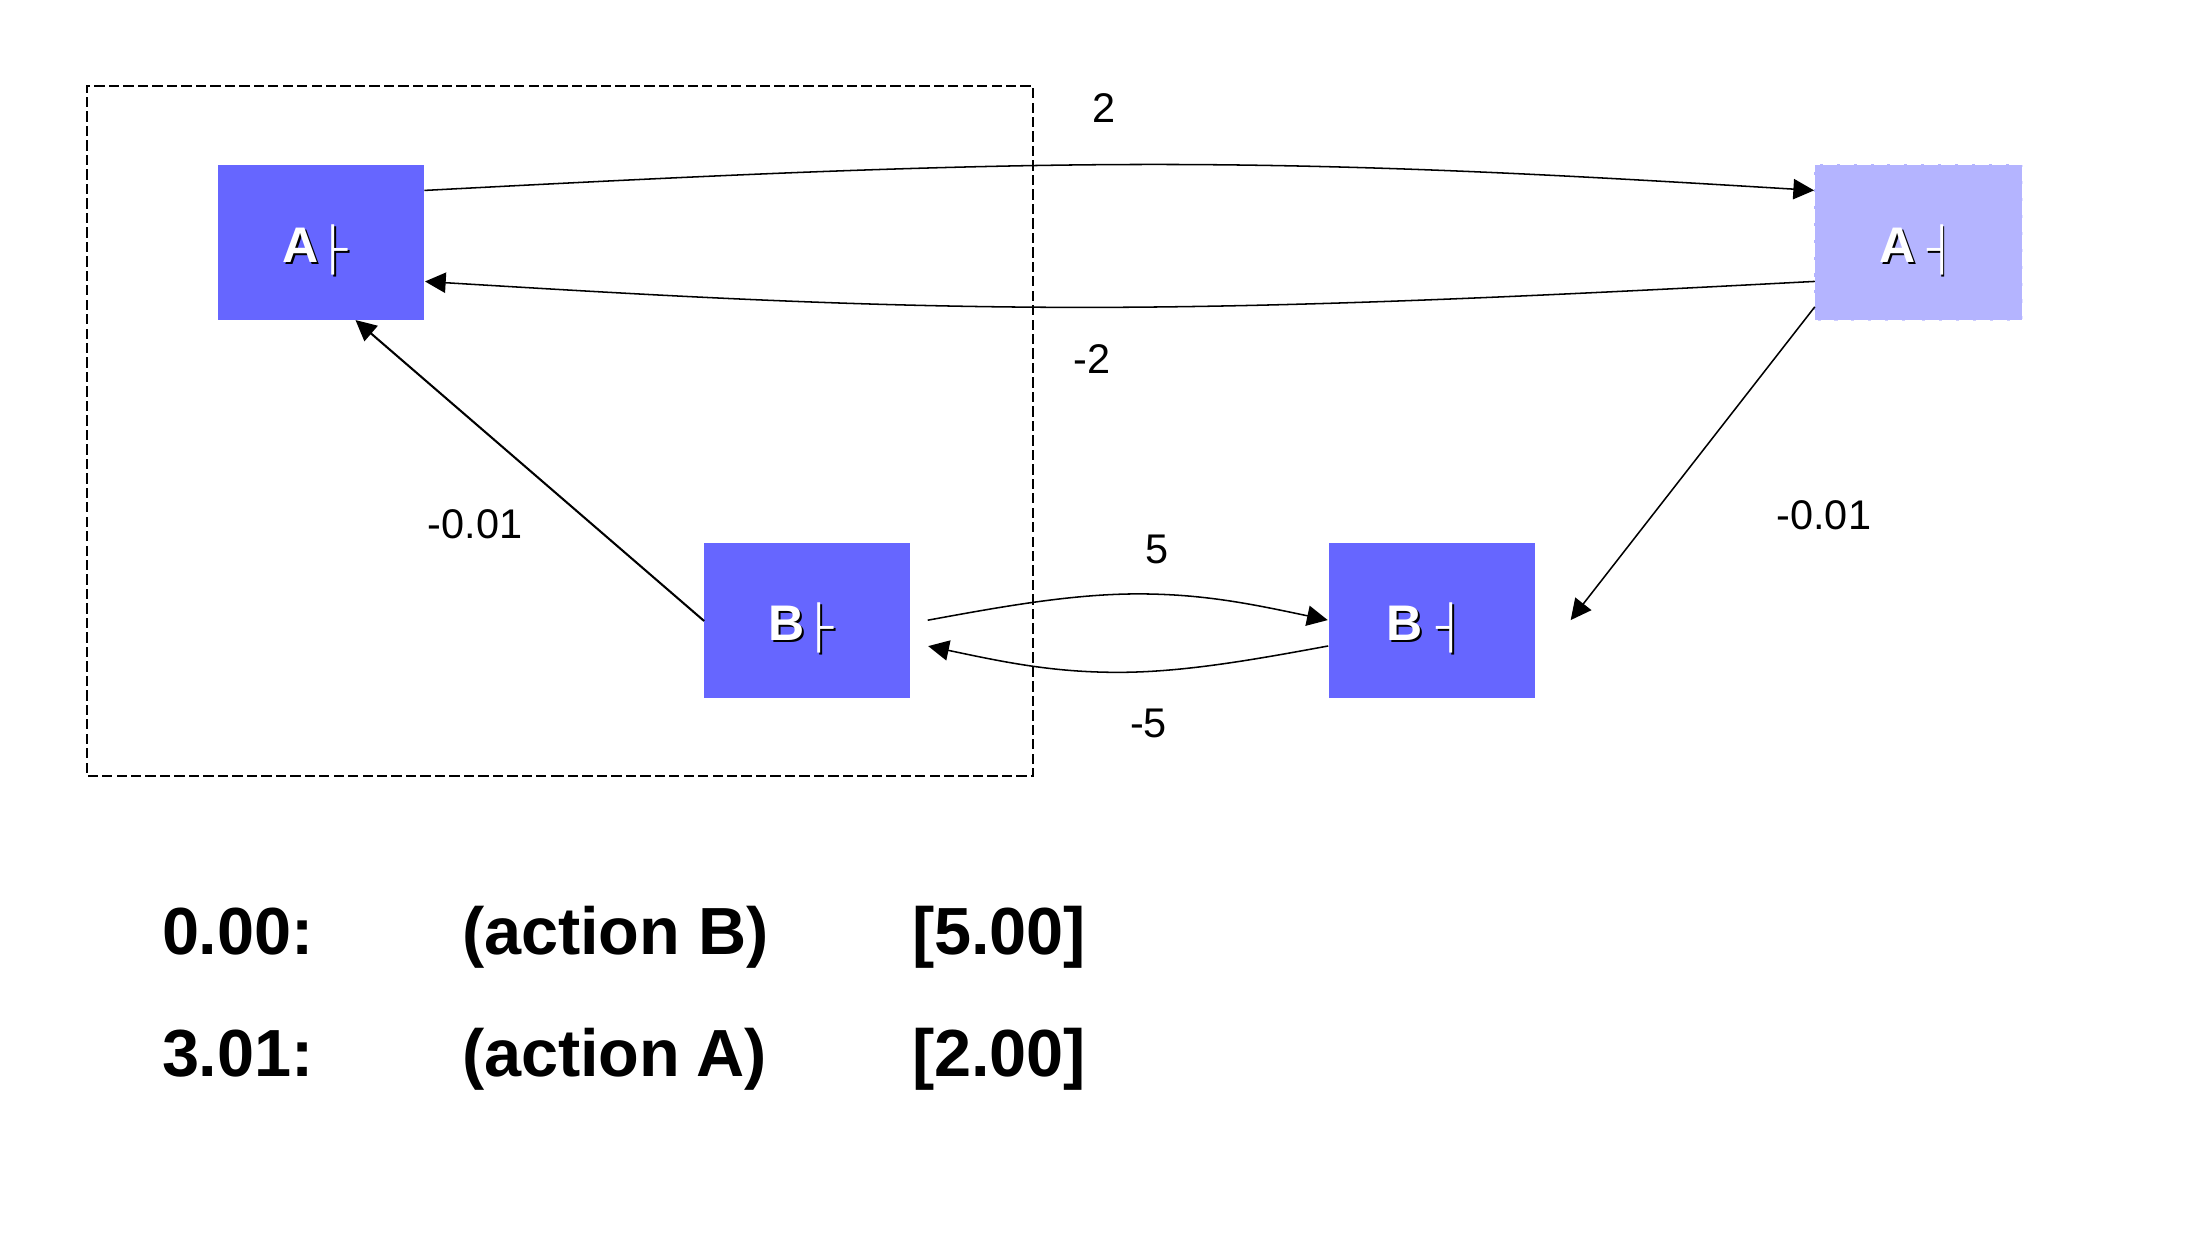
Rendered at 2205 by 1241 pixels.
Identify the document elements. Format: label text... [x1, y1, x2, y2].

text_box 2 [1078, 73, 1131, 139]
text_box -0.01 [413, 489, 538, 555]
text_box -0.01 [1762, 480, 1887, 546]
text_box B ┤ [1327, 541, 1537, 699]
text_box 5 [1130, 514, 1183, 580]
text_box 0.00: (action B) [5.00] 3.01: (action A) [2.00] [147, 880, 2127, 1098]
text_box -2 [1058, 324, 1126, 390]
text_box B├ [702, 541, 912, 699]
text_box -5 [1115, 688, 1182, 754]
text_box A ┤ [1814, 164, 2023, 321]
text_box A├ [216, 164, 426, 321]
